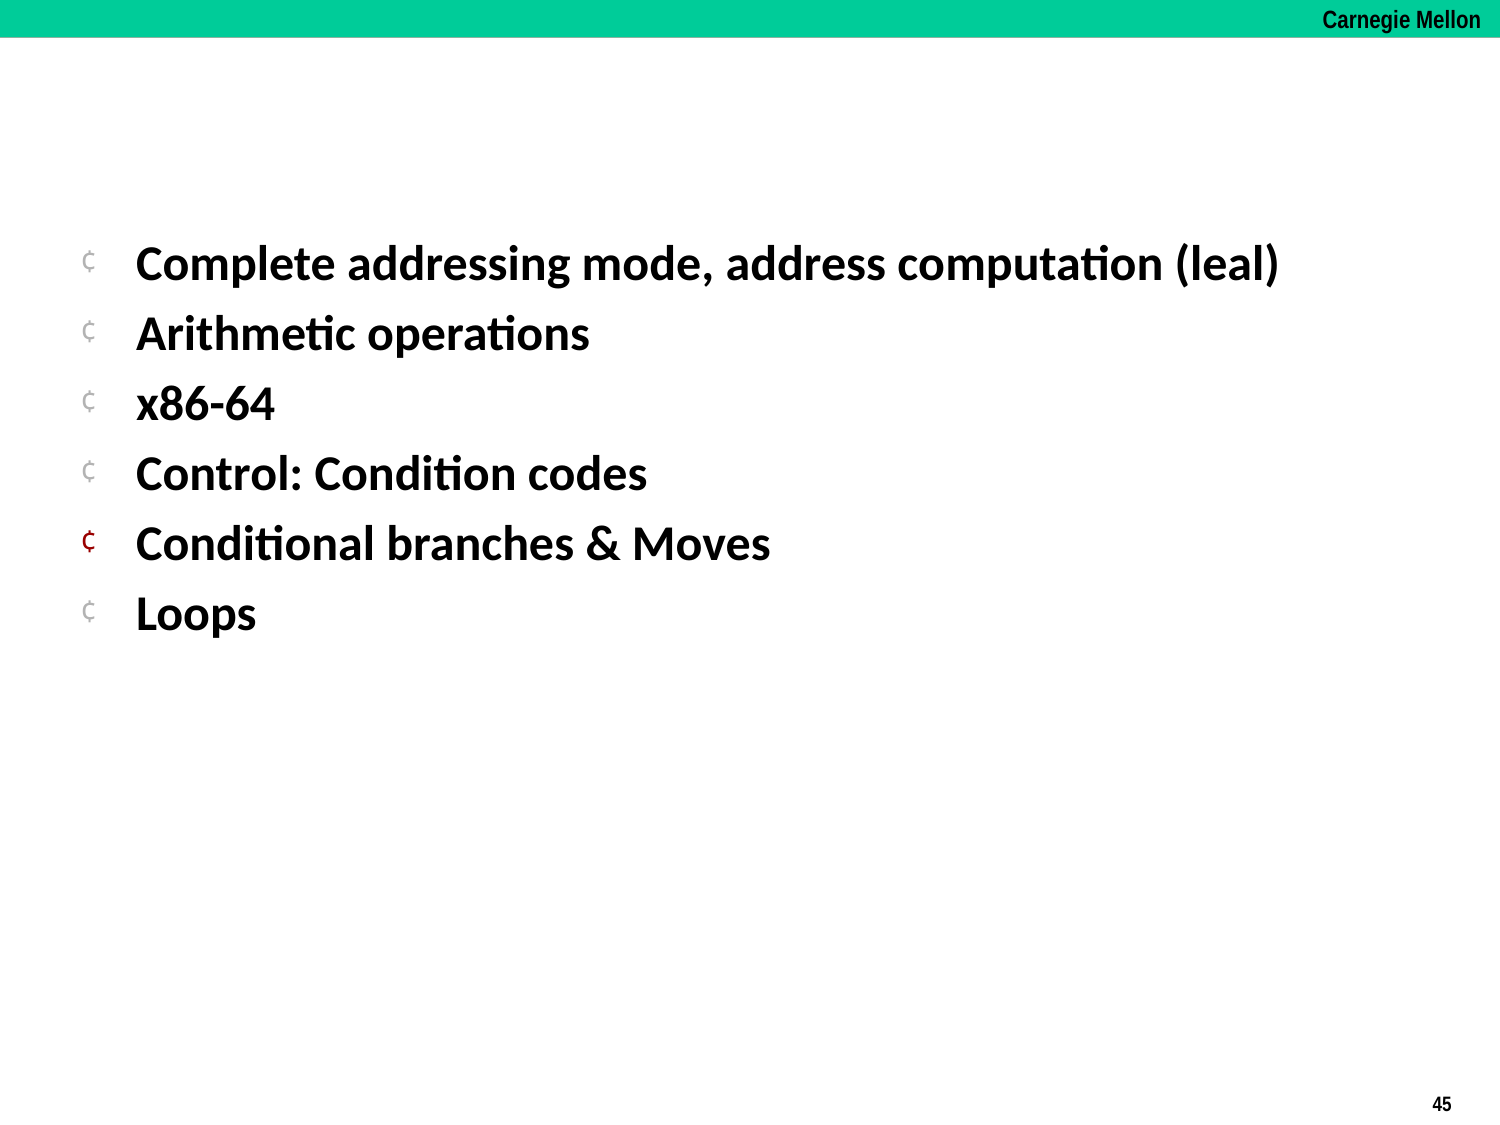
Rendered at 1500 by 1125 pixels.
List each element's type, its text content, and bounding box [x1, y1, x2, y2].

text_box Carnegie Mellon [1322, 3, 1500, 33]
list Complete addressing mode, address computation (leal) Arithmetic operations x86-64 Control: Condition codes Conditional branches & Moves Loops [65, 223, 1361, 1040]
